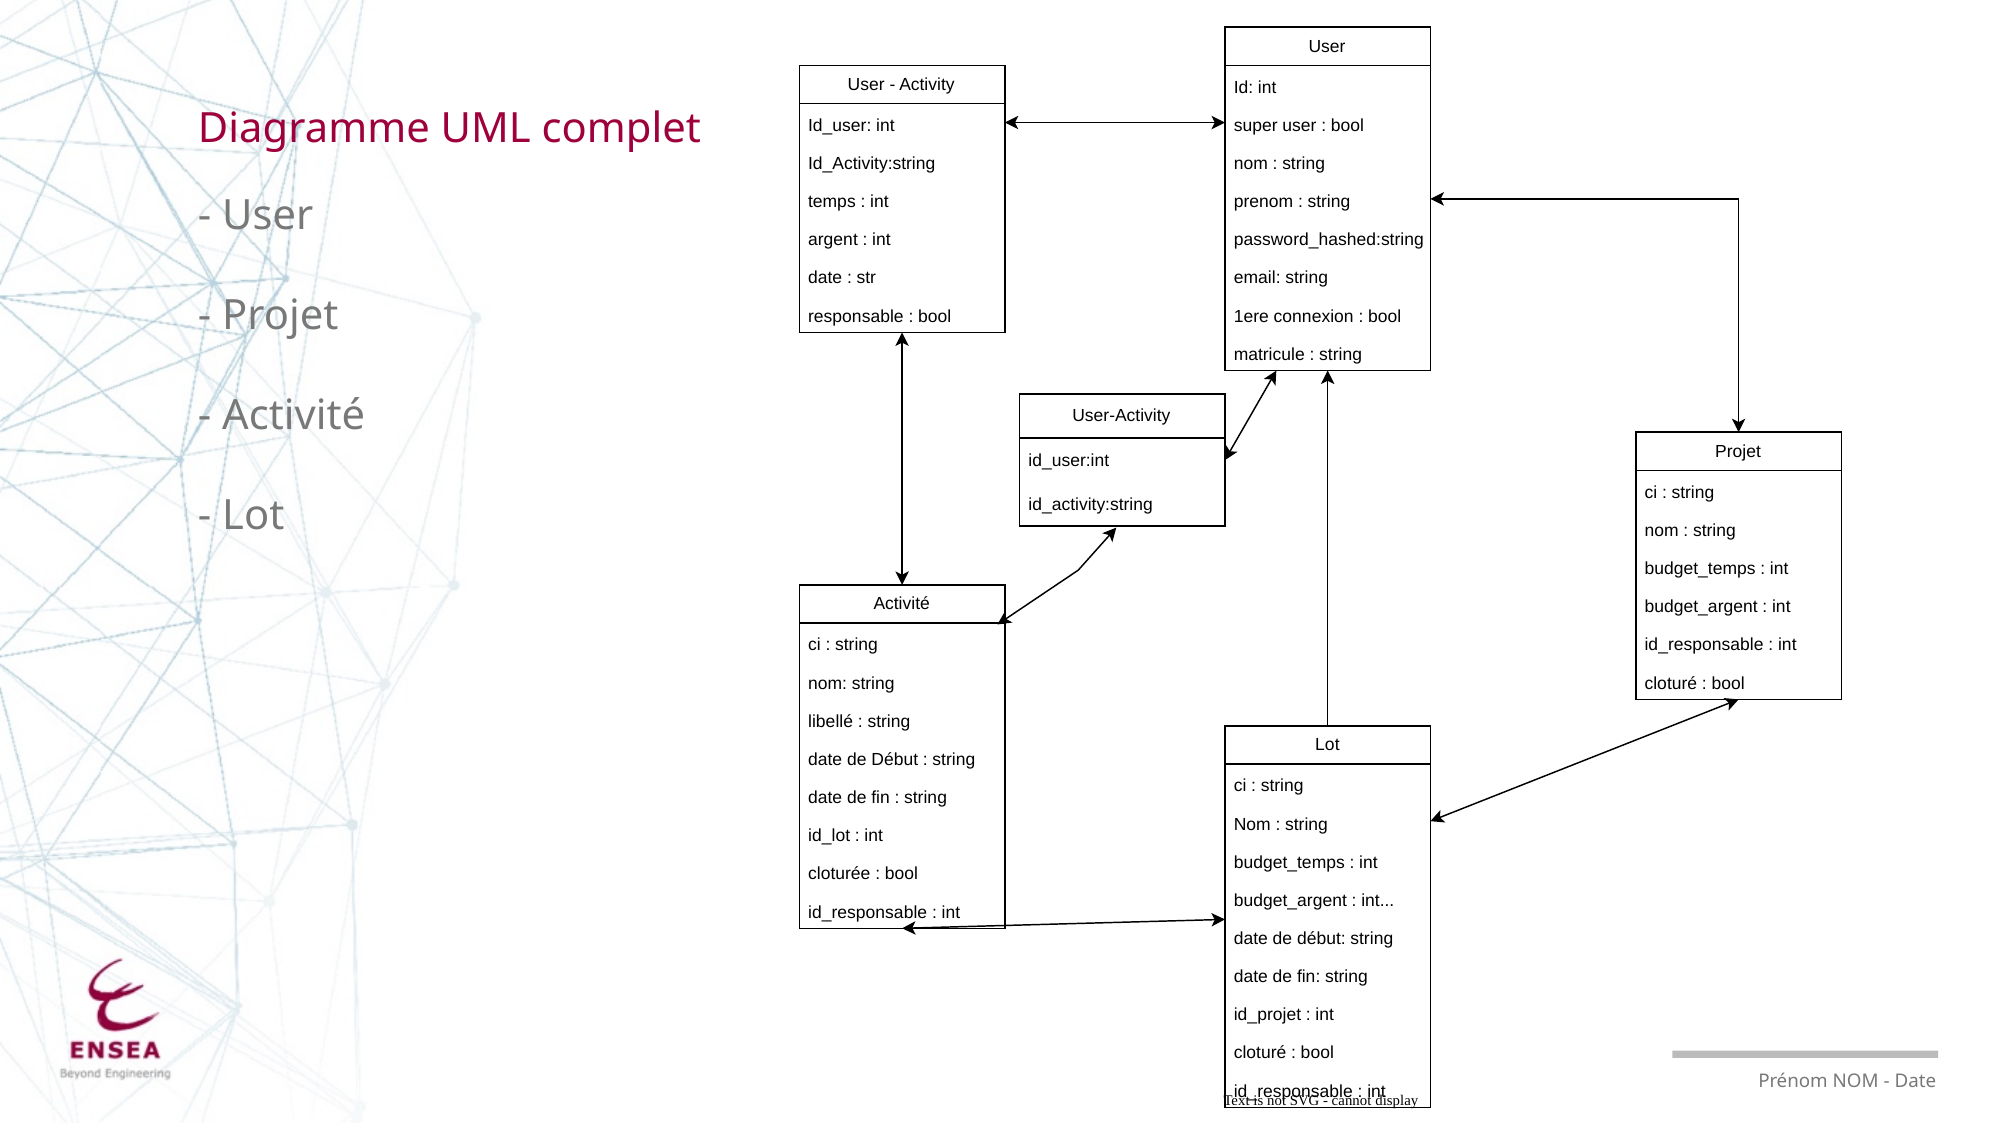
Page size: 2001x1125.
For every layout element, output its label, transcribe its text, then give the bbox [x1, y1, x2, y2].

text_box Prénom NOM - Date [1843, 1061, 1951, 1099]
text_box - User - Projet - Activité - Lot [183, 180, 666, 746]
text_box [1843, 1050, 1939, 1058]
picture [797, 25, 1843, 1114]
text_box Diagramme UML complet [183, 93, 778, 171]
picture [0, 0, 548, 1123]
